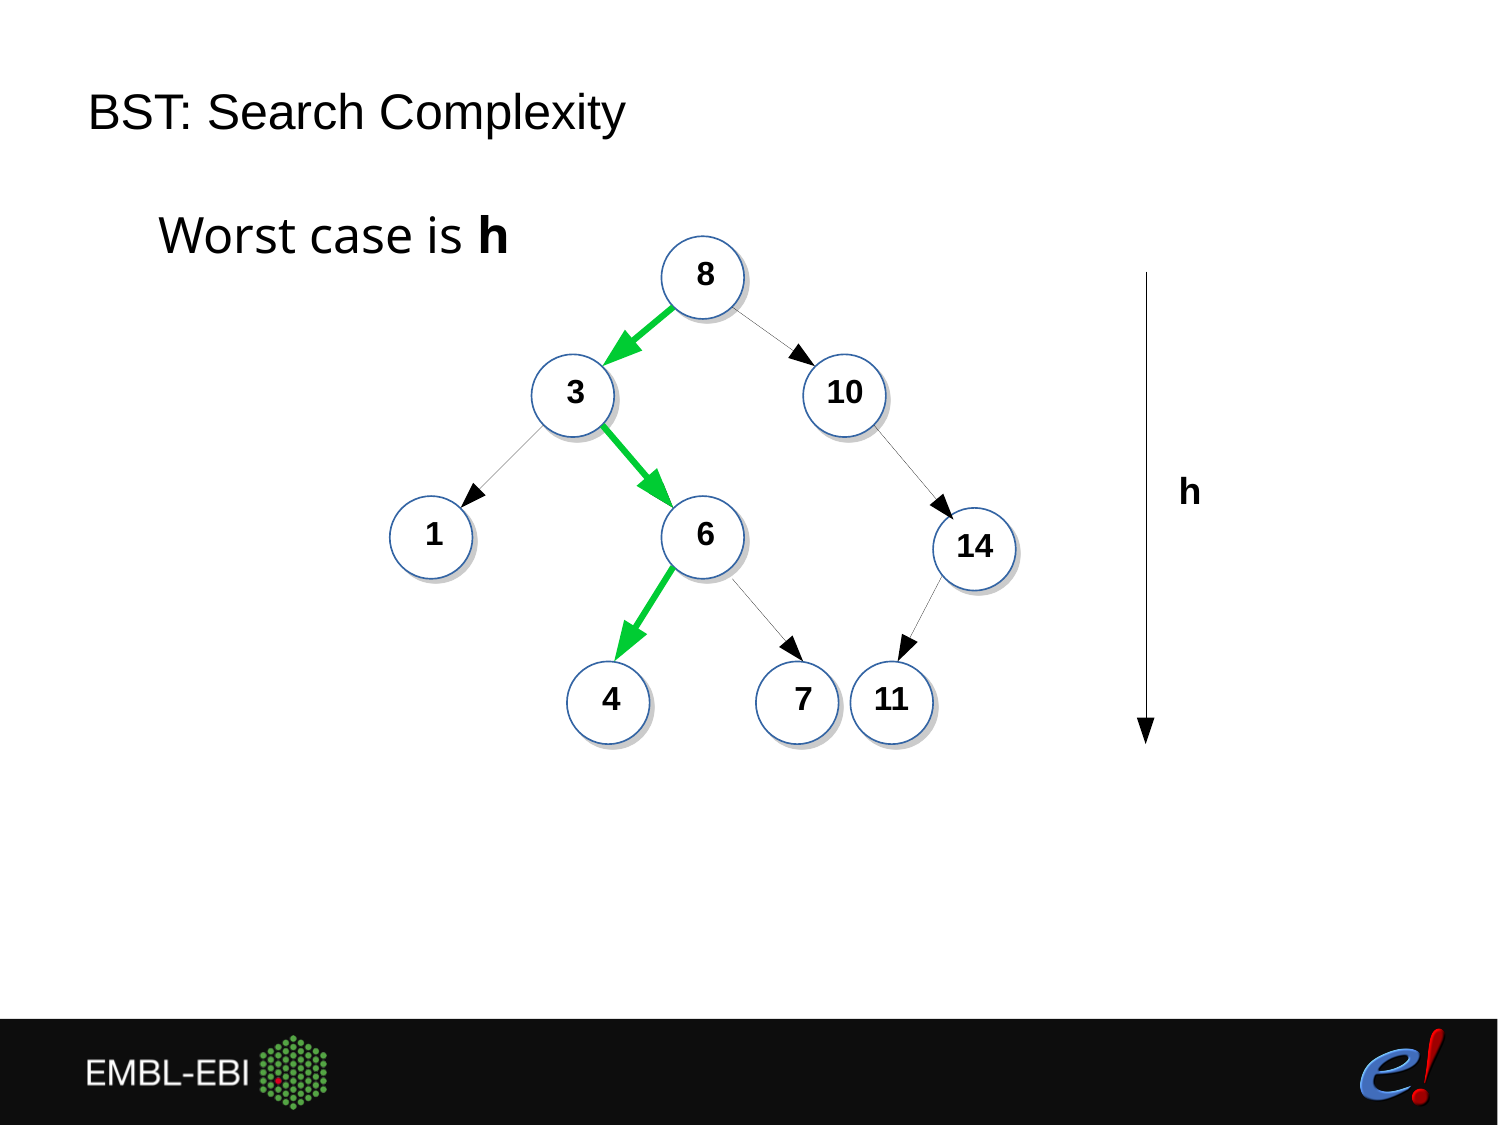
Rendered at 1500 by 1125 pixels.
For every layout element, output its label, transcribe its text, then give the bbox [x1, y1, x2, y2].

text_box [813, 423, 876, 438]
text_box [755, 661, 839, 745]
picture [87, 1035, 327, 1110]
text_box [943, 577, 1006, 591]
text_box 11 [859, 673, 934, 726]
text_box [863, 661, 921, 673]
text_box [803, 371, 811, 420]
list Worst case is h [87, 200, 1425, 914]
text_box [566, 661, 650, 745]
title BST: Search Complexity [87, 50, 1425, 175]
text_box [933, 524, 941, 574]
text_box h [1163, 462, 1217, 520]
text_box [531, 354, 615, 438]
text_box 7 [779, 673, 827, 731]
text_box 1 [410, 507, 461, 565]
text_box [661, 236, 745, 319]
text_box 8 [681, 248, 733, 305]
text_box [952, 507, 1003, 519]
text_box 6 [681, 507, 733, 565]
text_box 4 [587, 673, 638, 731]
text_box [661, 496, 745, 579]
picture [1357, 1026, 1448, 1112]
text_box 3 [551, 366, 603, 423]
text_box 14 [941, 519, 1028, 577]
text_box 10 [811, 366, 898, 423]
text_box [815, 354, 874, 366]
text_box [850, 677, 926, 745]
text_box [389, 496, 473, 579]
